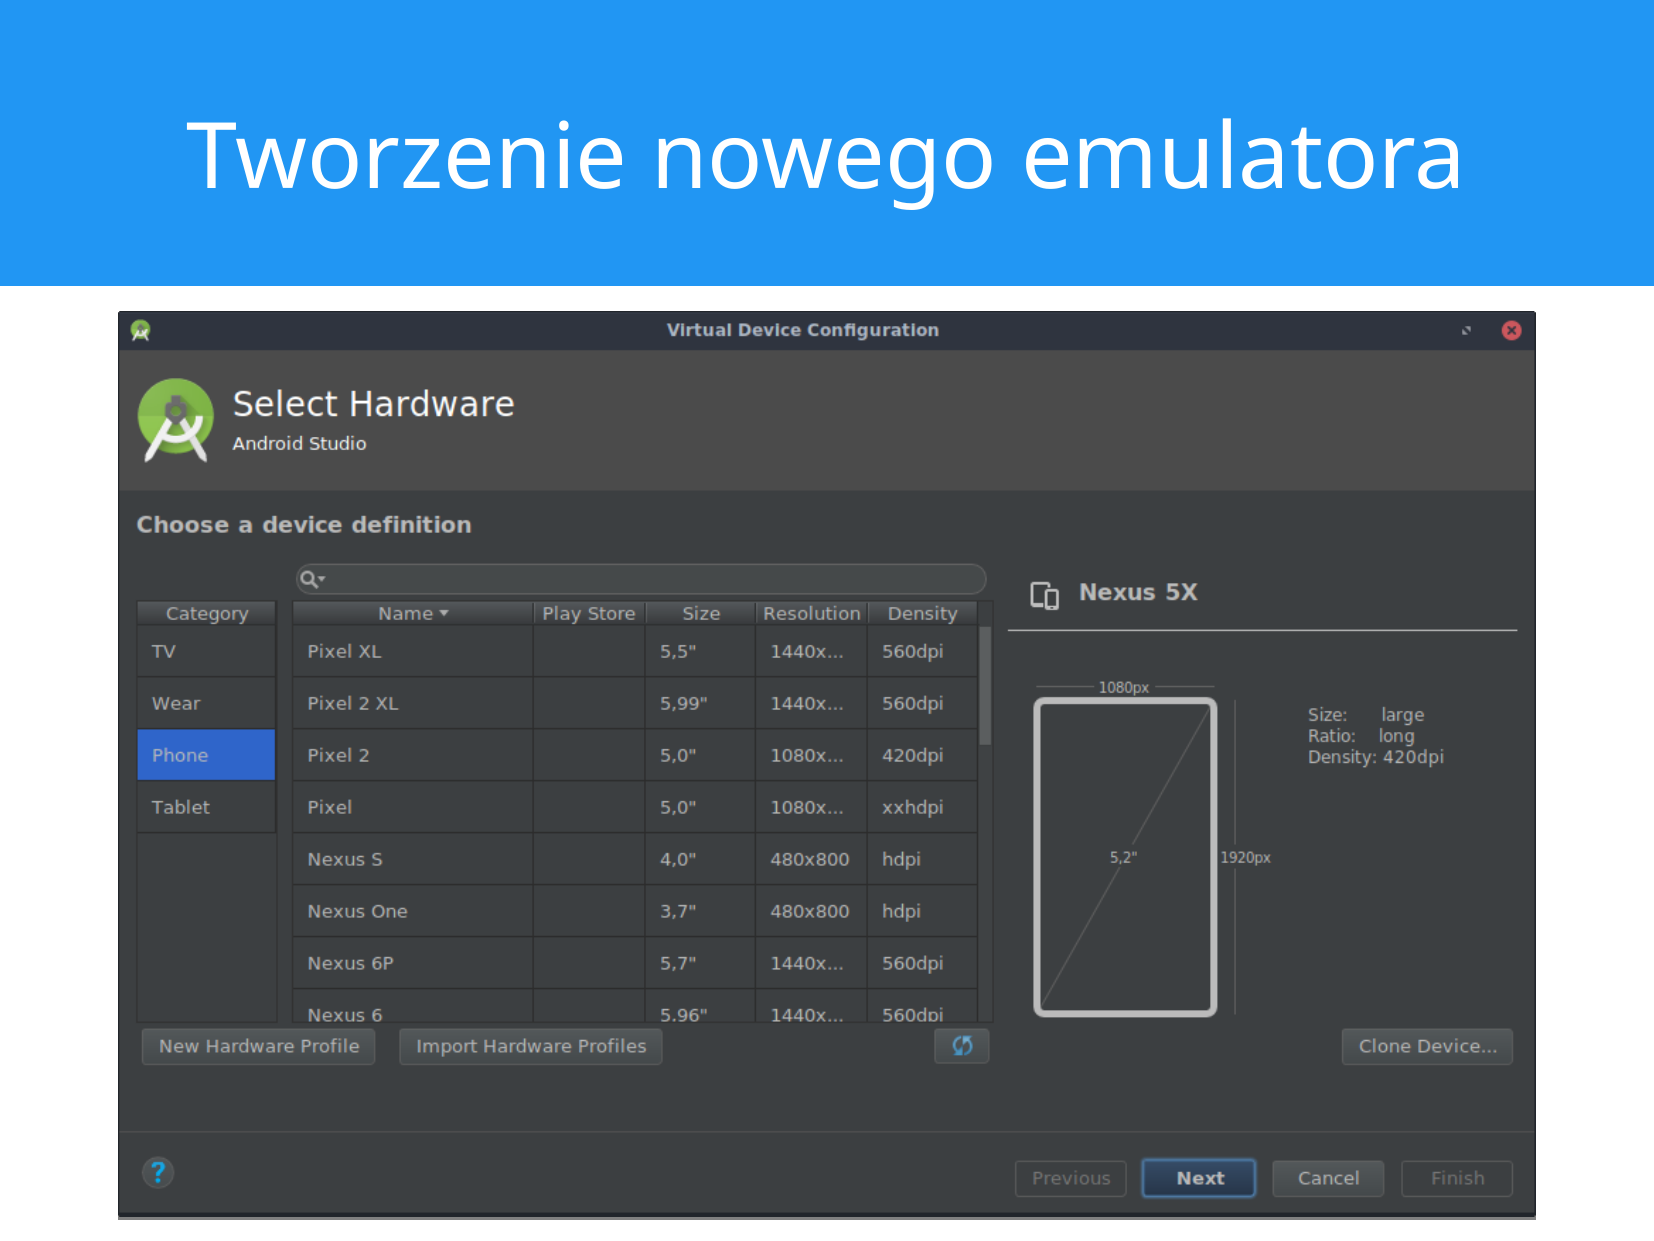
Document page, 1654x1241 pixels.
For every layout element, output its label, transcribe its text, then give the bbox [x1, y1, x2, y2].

picture [118, 311, 1536, 1217]
title Tworzenie nowego emulatora [82, 49, 1571, 257]
